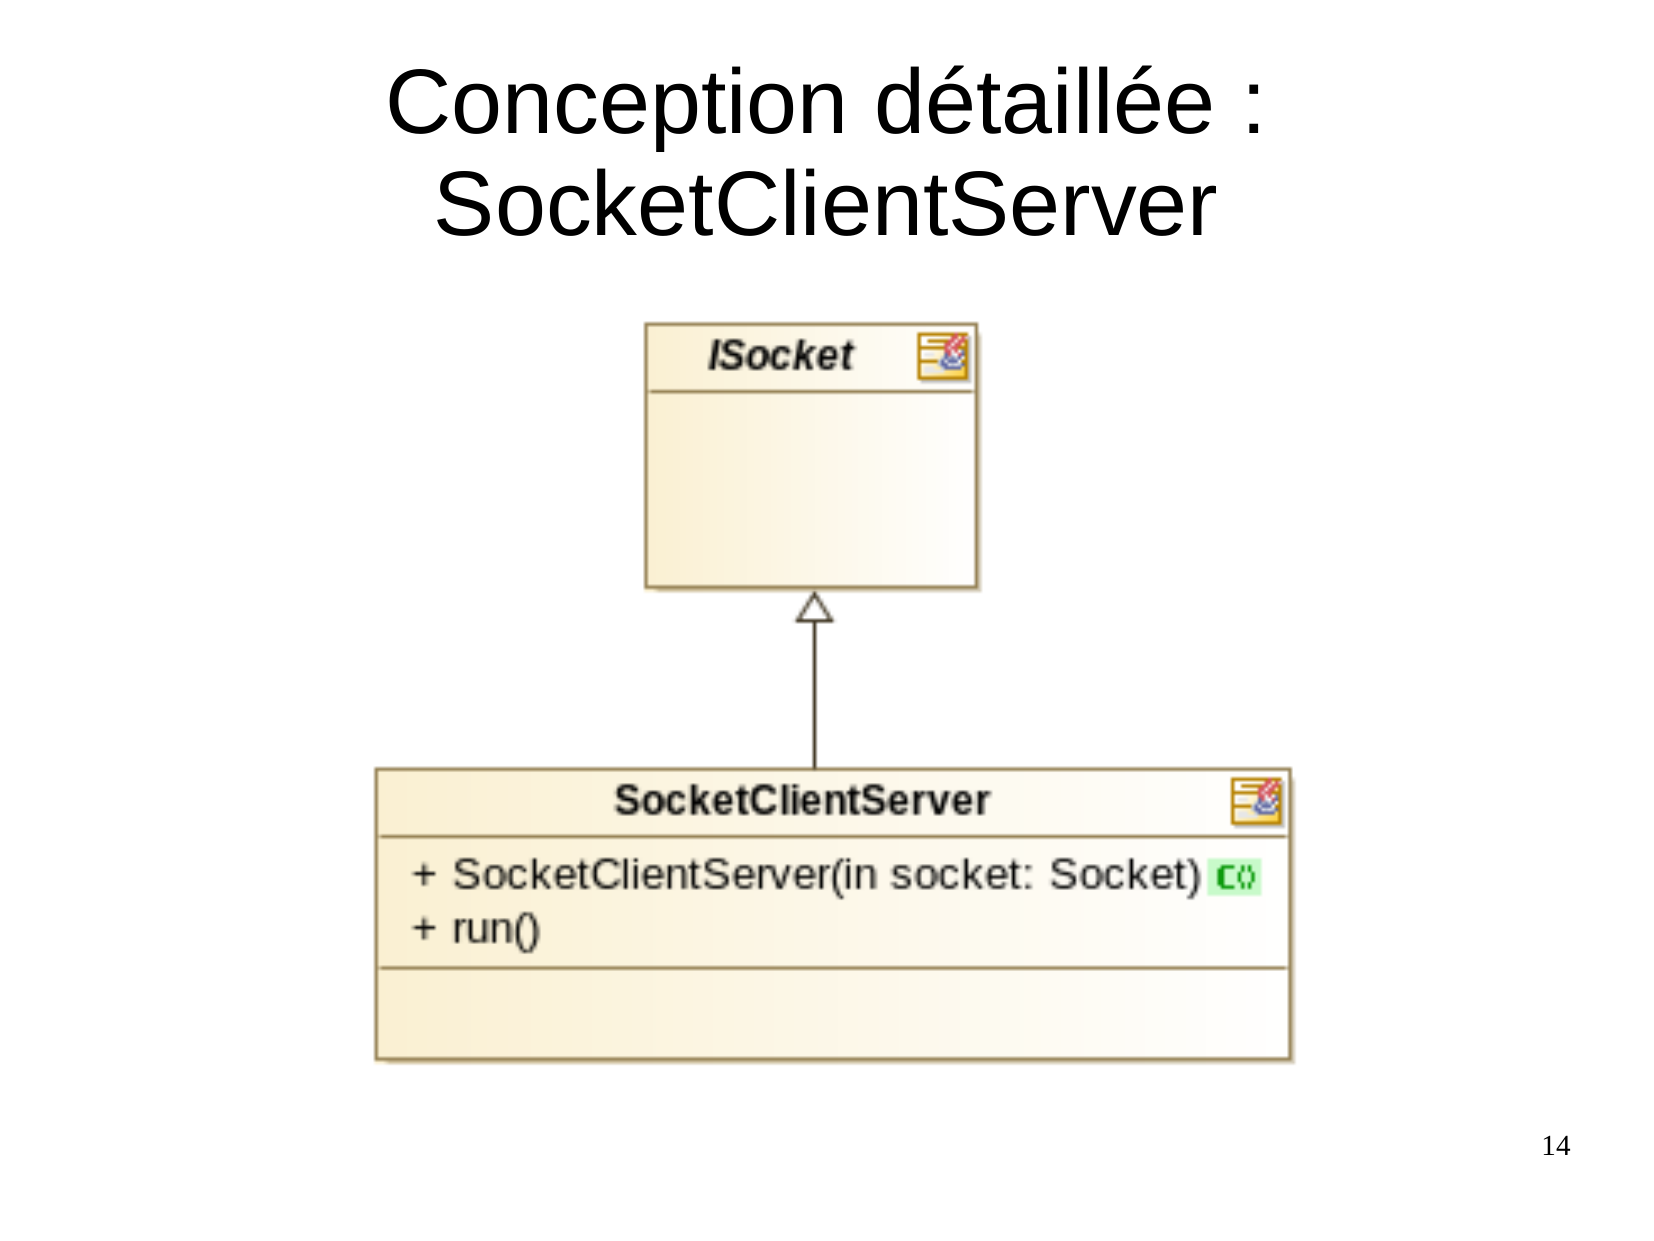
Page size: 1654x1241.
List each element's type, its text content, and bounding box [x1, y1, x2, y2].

picture [342, 290, 1330, 1099]
title Conception détaillée : SocketClientServer [82, 49, 1571, 257]
